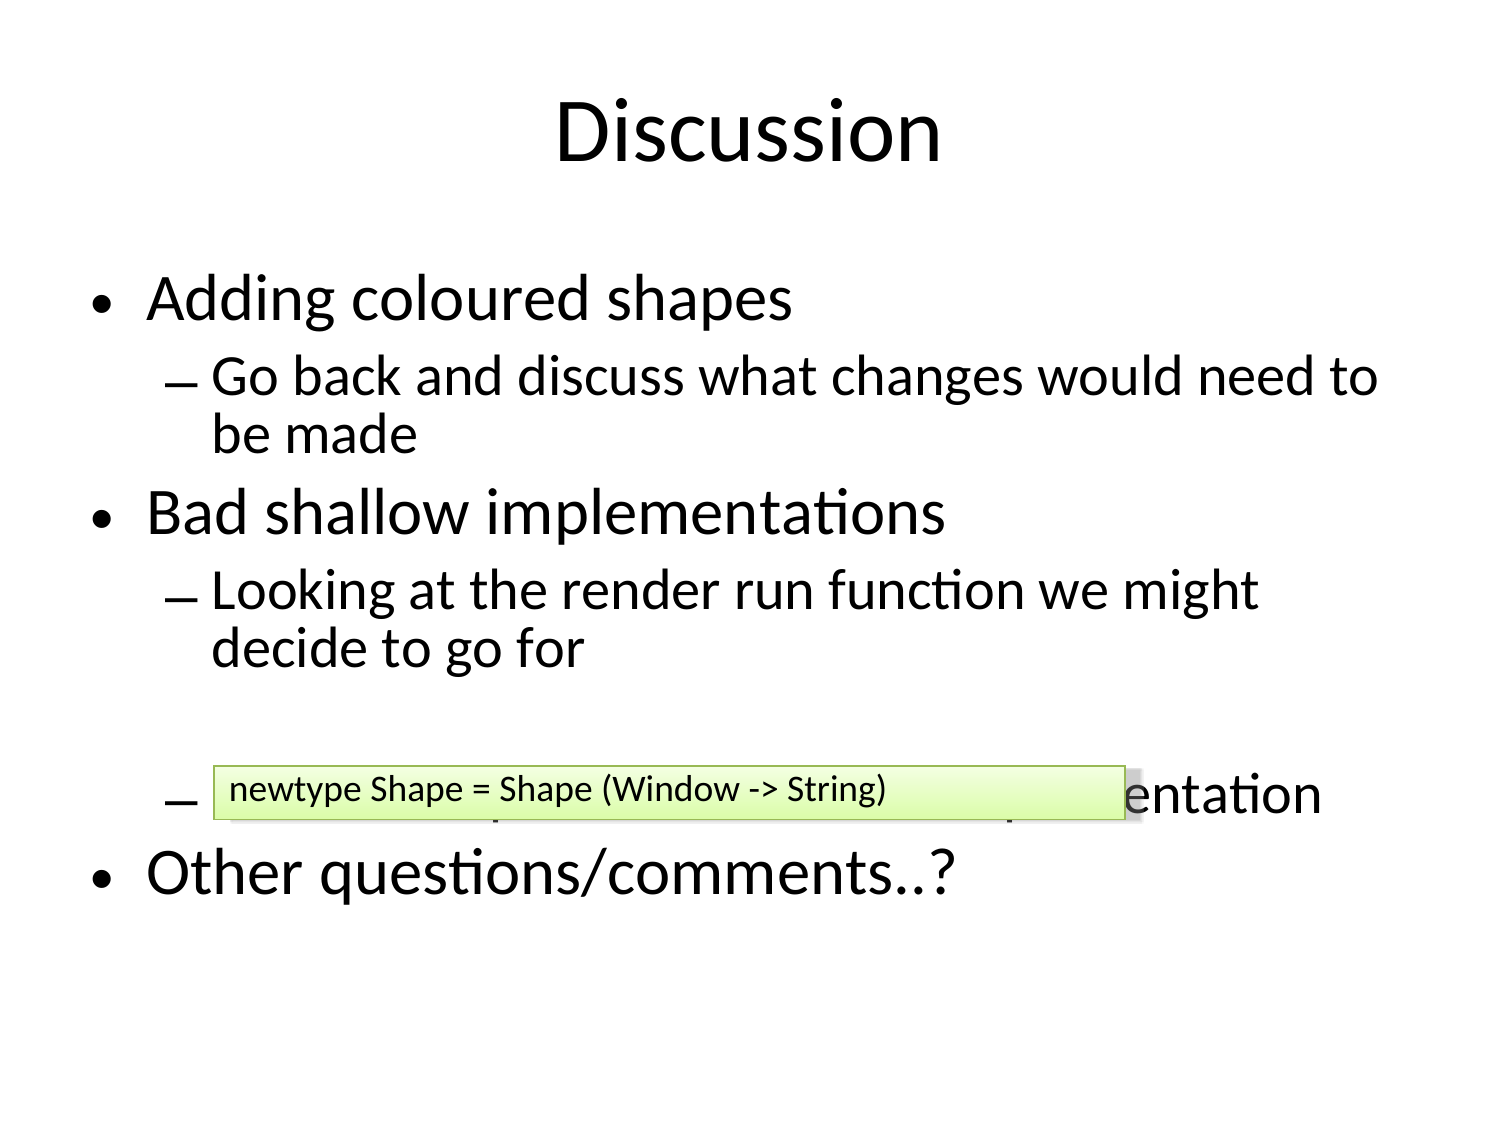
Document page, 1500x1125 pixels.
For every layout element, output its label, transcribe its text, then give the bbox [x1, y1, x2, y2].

list Adding coloured shapes Go back and discuss what changes would need to be made Bad shallow implementations Looking at the render run function we might decide to go for Discuss the problems with this implementation Other questions/comments..? [75, 262, 1426, 1125]
title Discussion [75, 45, 1426, 233]
text_box newtype Shape = Shape (Window -> String) [214, 766, 1125, 820]
